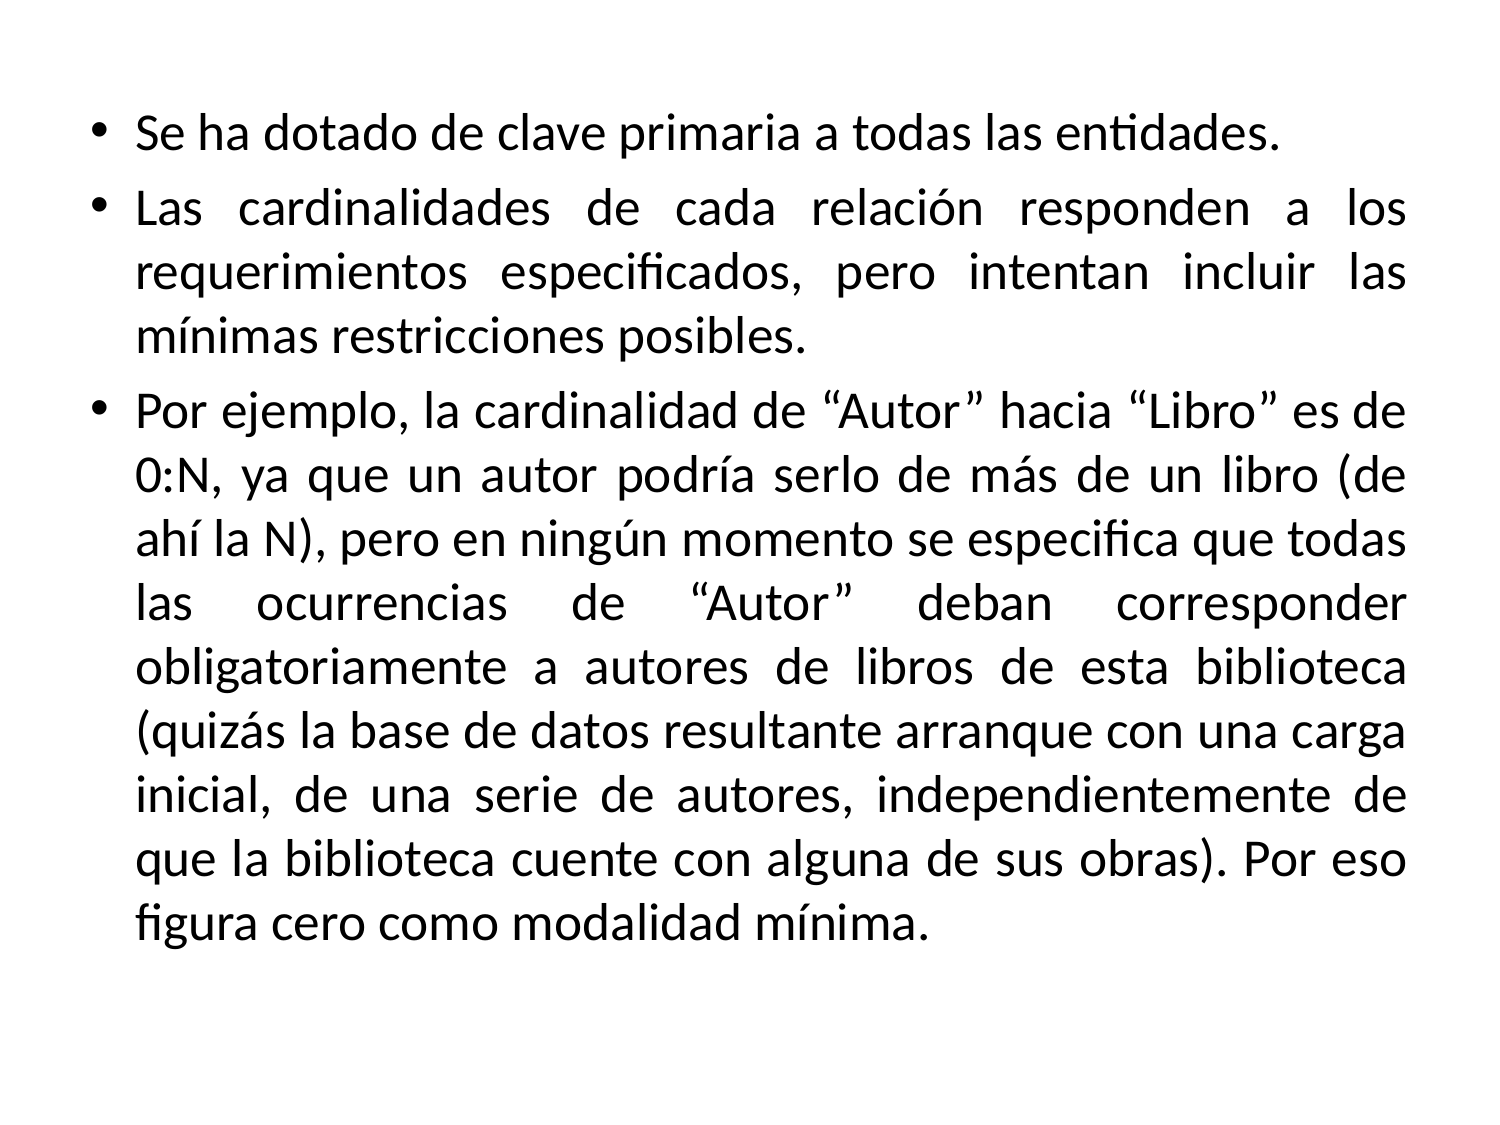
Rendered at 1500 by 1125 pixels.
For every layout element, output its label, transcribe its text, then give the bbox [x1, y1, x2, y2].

list Se ha dotado de clave primaria a todas las entidades. Las cardinalidades de cada relación responden a los requerimientos especificados, pero intentan incluir las mínimas restricciones posibles. Por ejemplo, la cardinalidad de “Autor” hacia “Libro” es de 0:N, ya que un autor podría serlo de más de un libro (de ahí la N), pero en ningún momento se especifica que todas las ocurrencias de “Autor” deban corresponder obligatoriamente a autores de libros de esta biblioteca (quizás la base de datos resultante arranque con una carga inicial, de una serie de autores, independientemente de que la biblioteca cuente con alguna de sus obras). Por eso figura cero como modalidad mínima. [75, 90, 1425, 1005]
